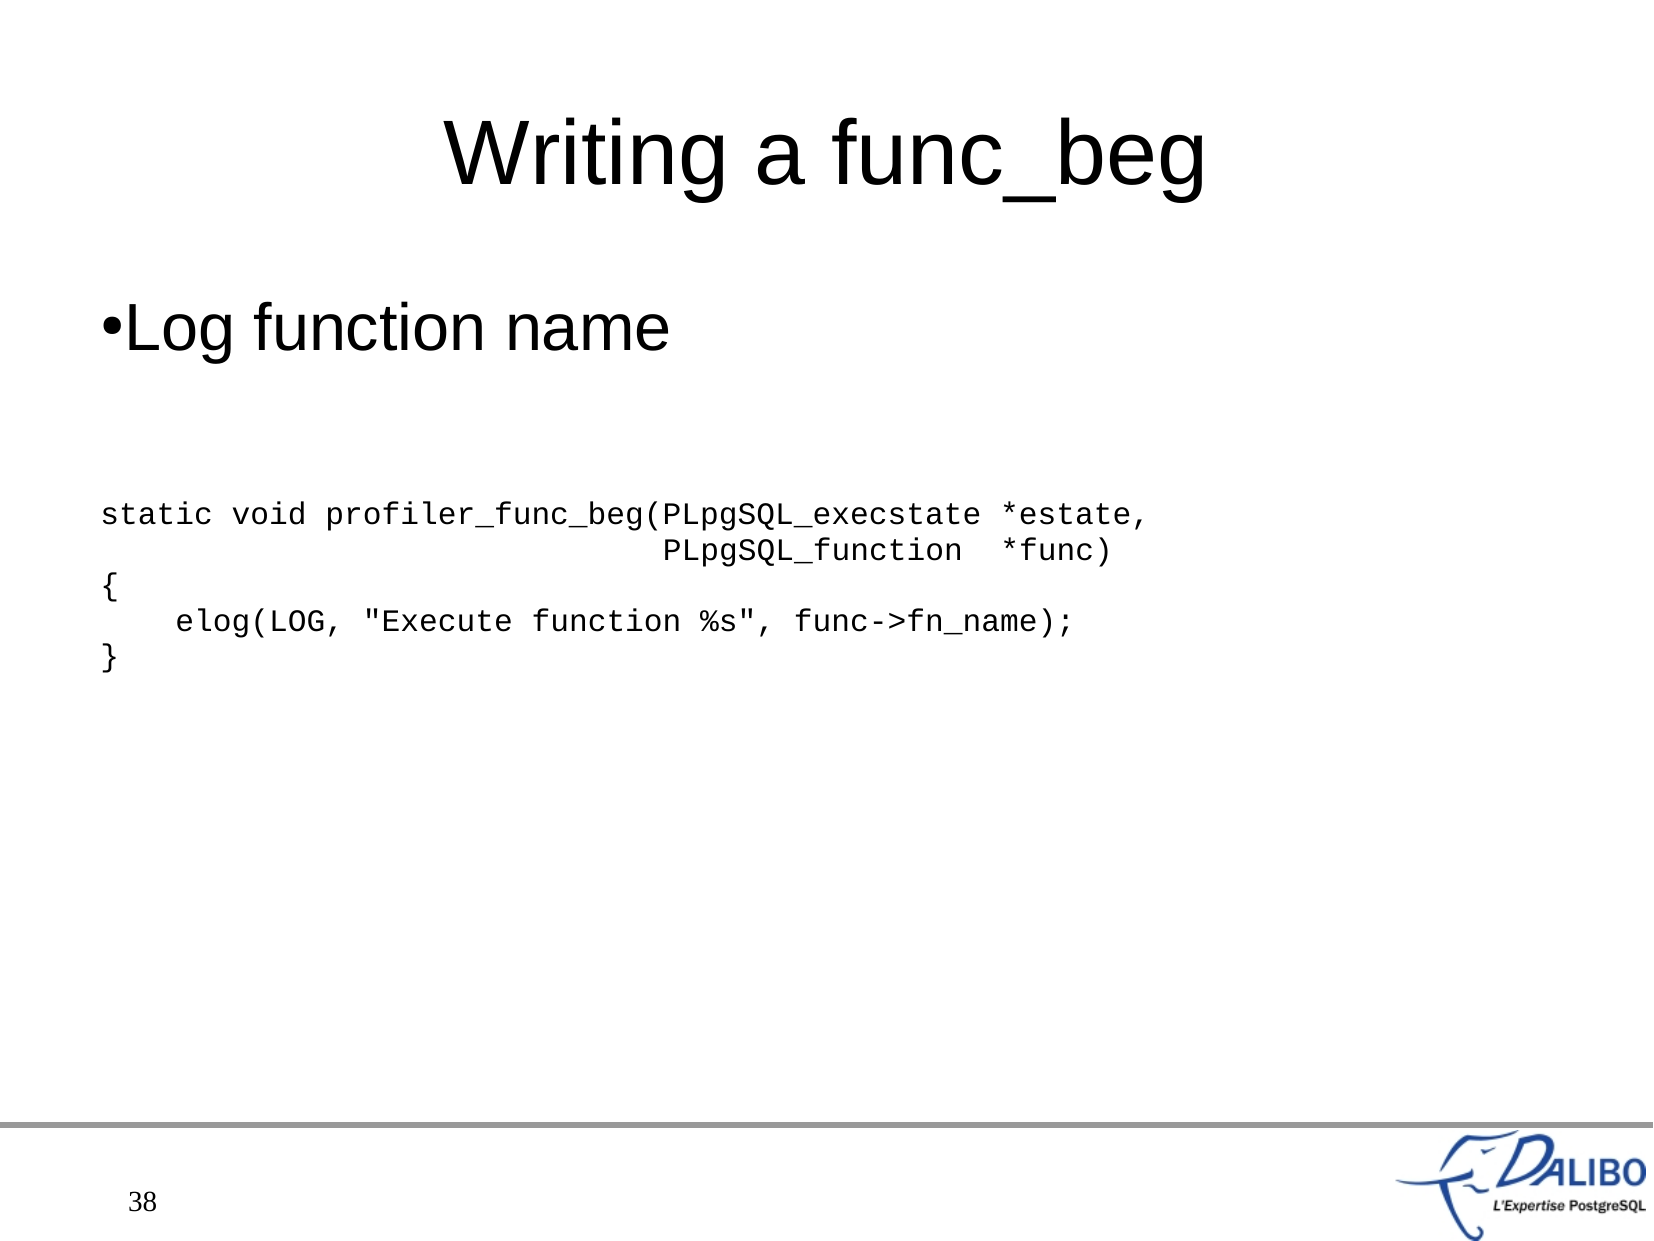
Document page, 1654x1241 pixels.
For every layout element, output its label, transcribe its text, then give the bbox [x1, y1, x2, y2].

list Log function name static void profiler_func_beg(PLpgSQL_execstate *estate, PLpgSQL_function *func) { elog(LOG, "Execute function %s", func->fn_name); } [82, 290, 1571, 1109]
picture [1395, 1130, 1646, 1241]
title Writing a func_beg [82, 49, 1571, 257]
